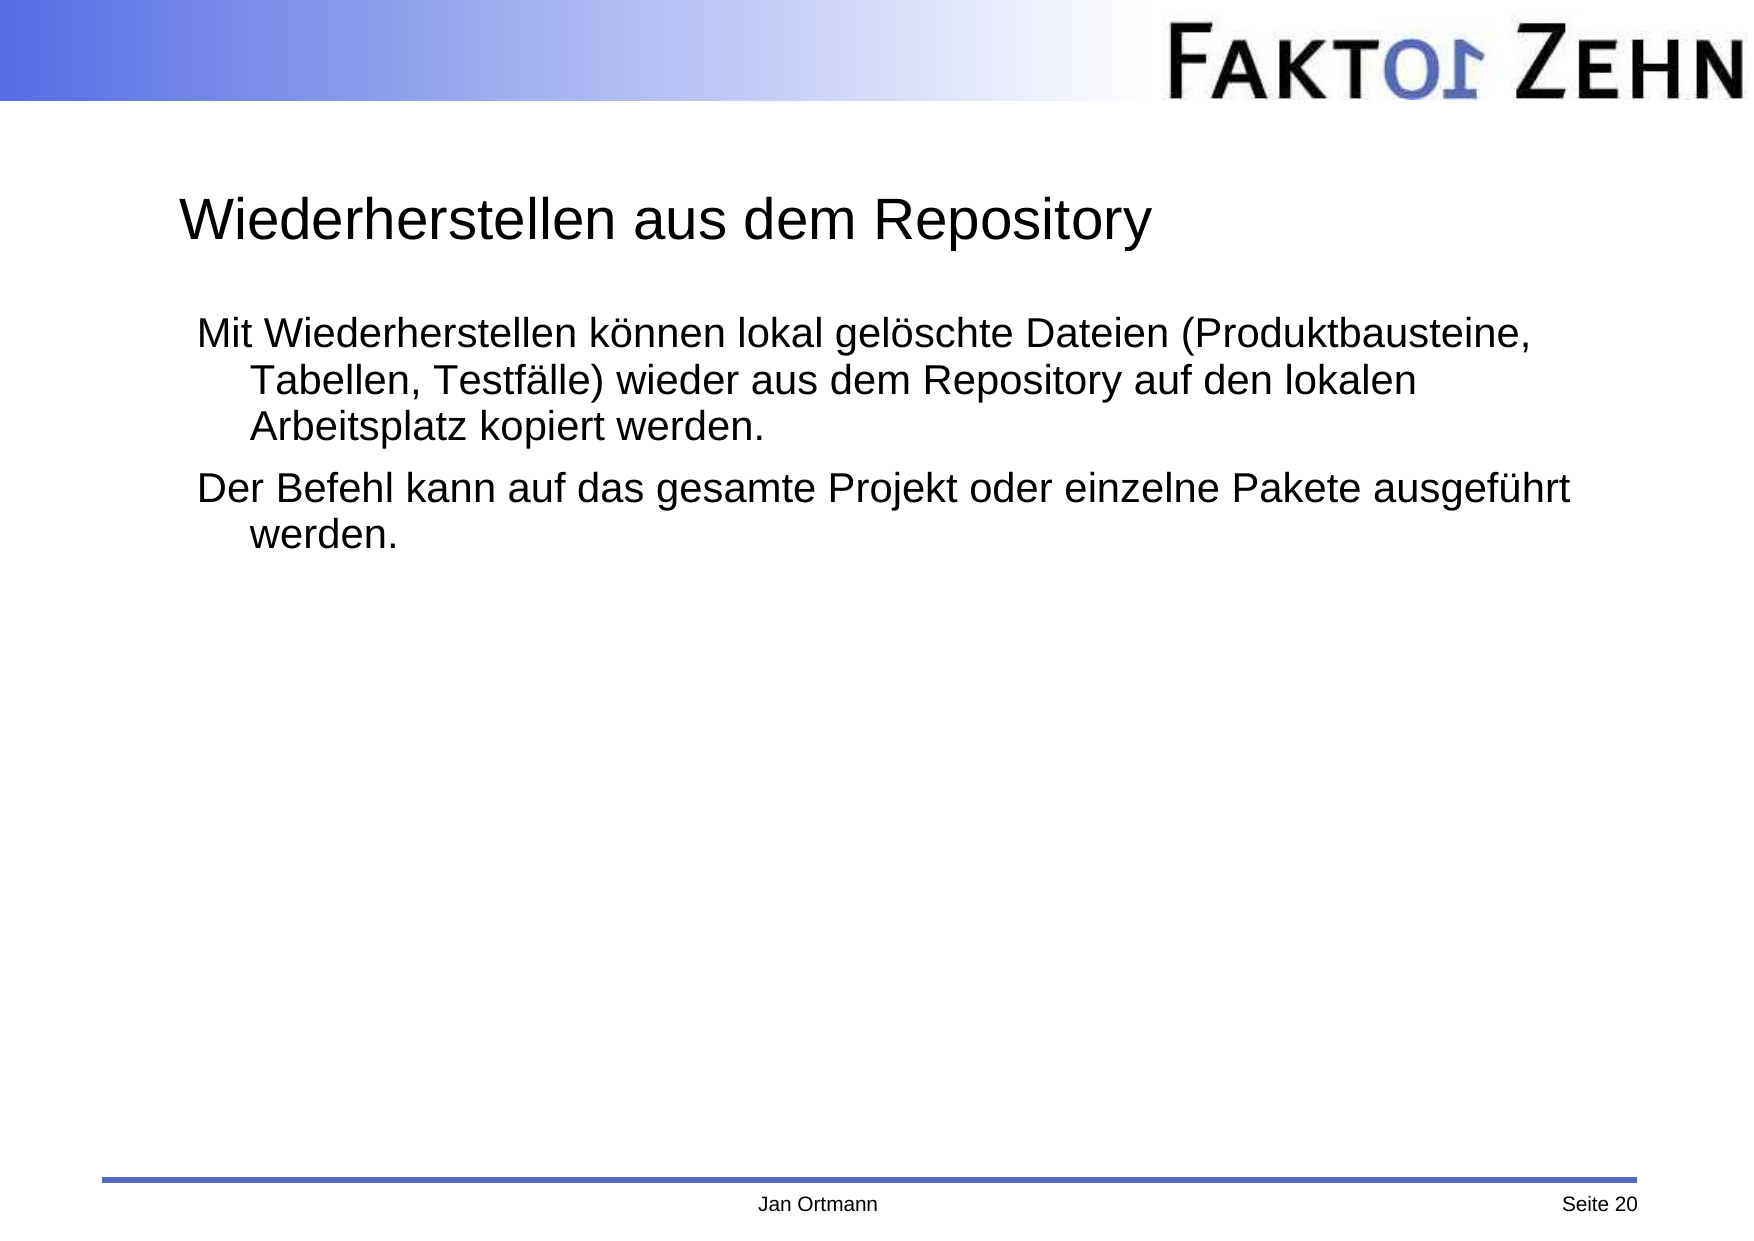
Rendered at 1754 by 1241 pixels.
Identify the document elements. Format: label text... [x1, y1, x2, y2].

list Mit Wiederherstellen können lokal gelöschte Dateien (Produktbausteine, Tabellen, Testfälle) wieder aus dem Repository auf den lokalen Arbeitsplatz kopiert werden. Der Befehl kann auf das gesamte Projekt oder einzelne Pakete ausgeführt werden. [179, 310, 1576, 1078]
picture [1162, 7, 1752, 100]
title Wiederherstellen aus dem Repository [179, 142, 1576, 296]
